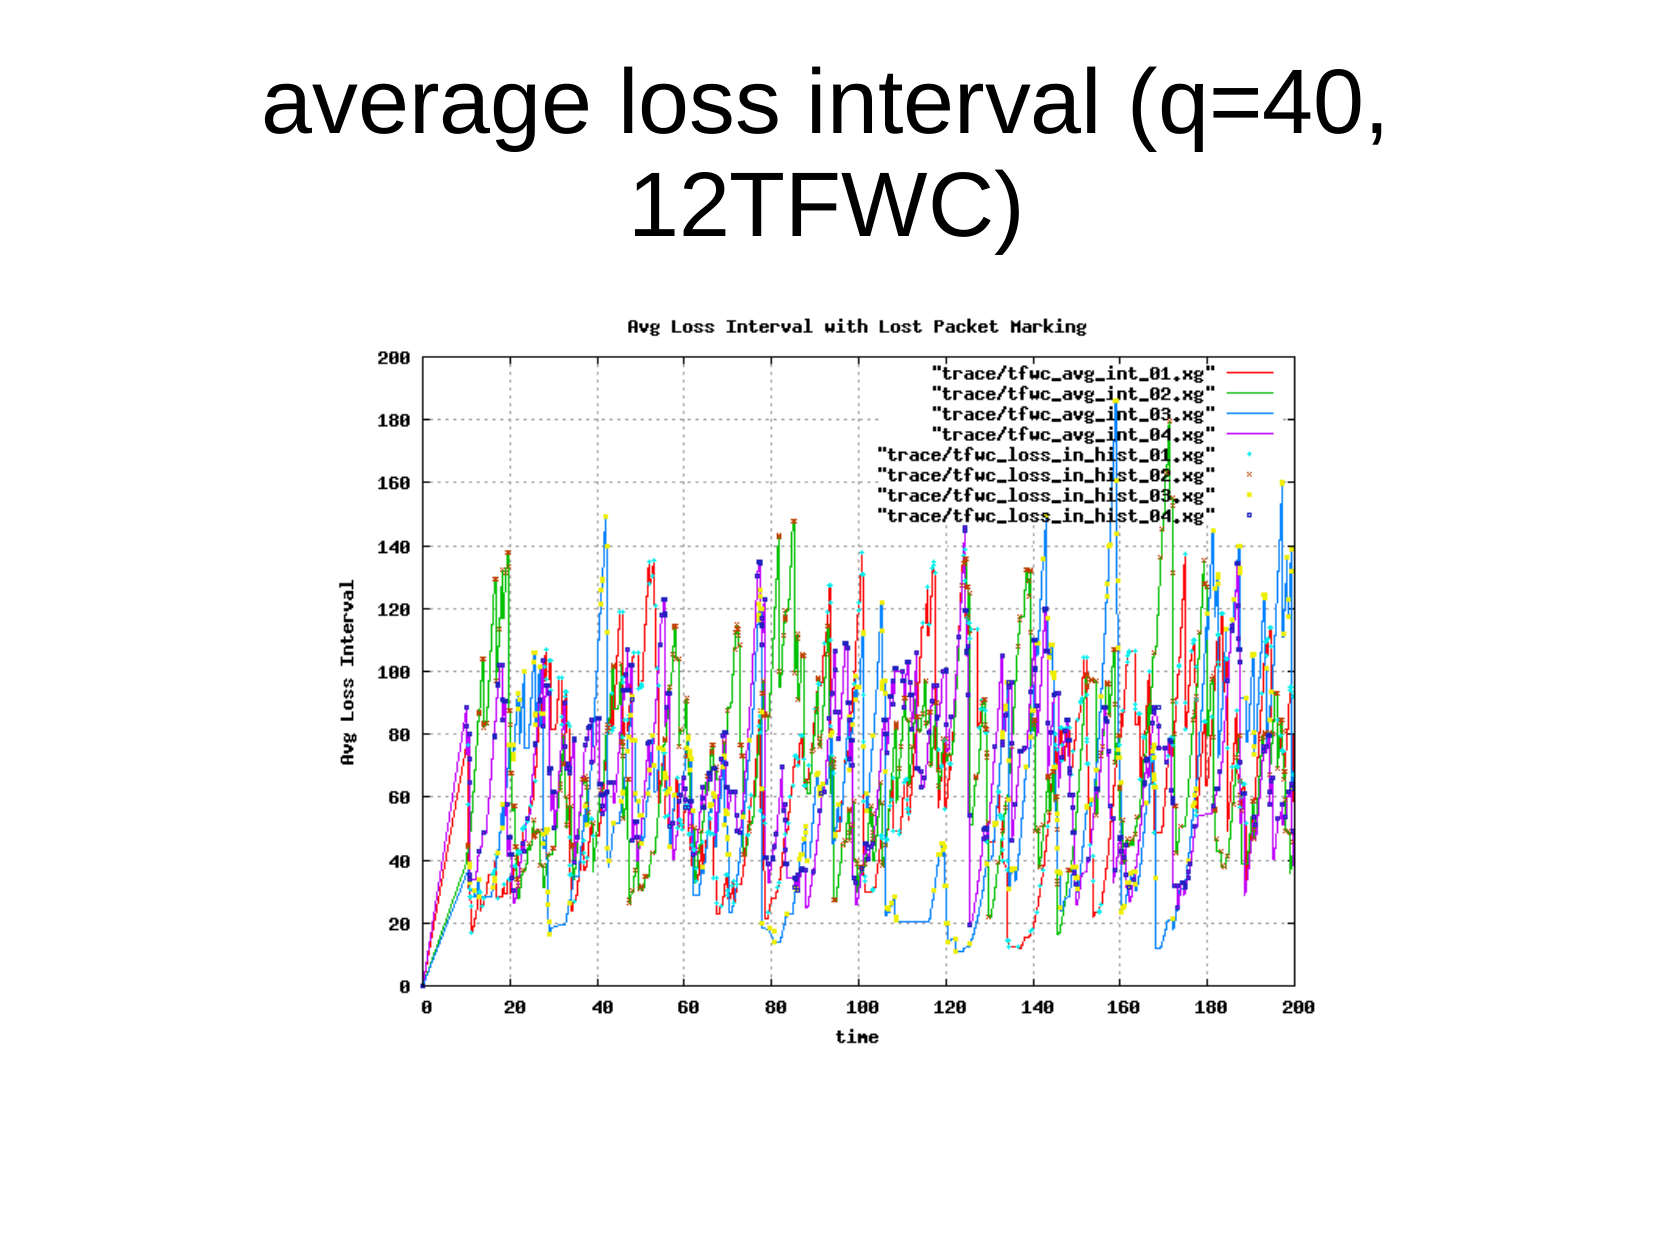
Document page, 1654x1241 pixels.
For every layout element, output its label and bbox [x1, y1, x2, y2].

picture [327, 297, 1327, 1048]
